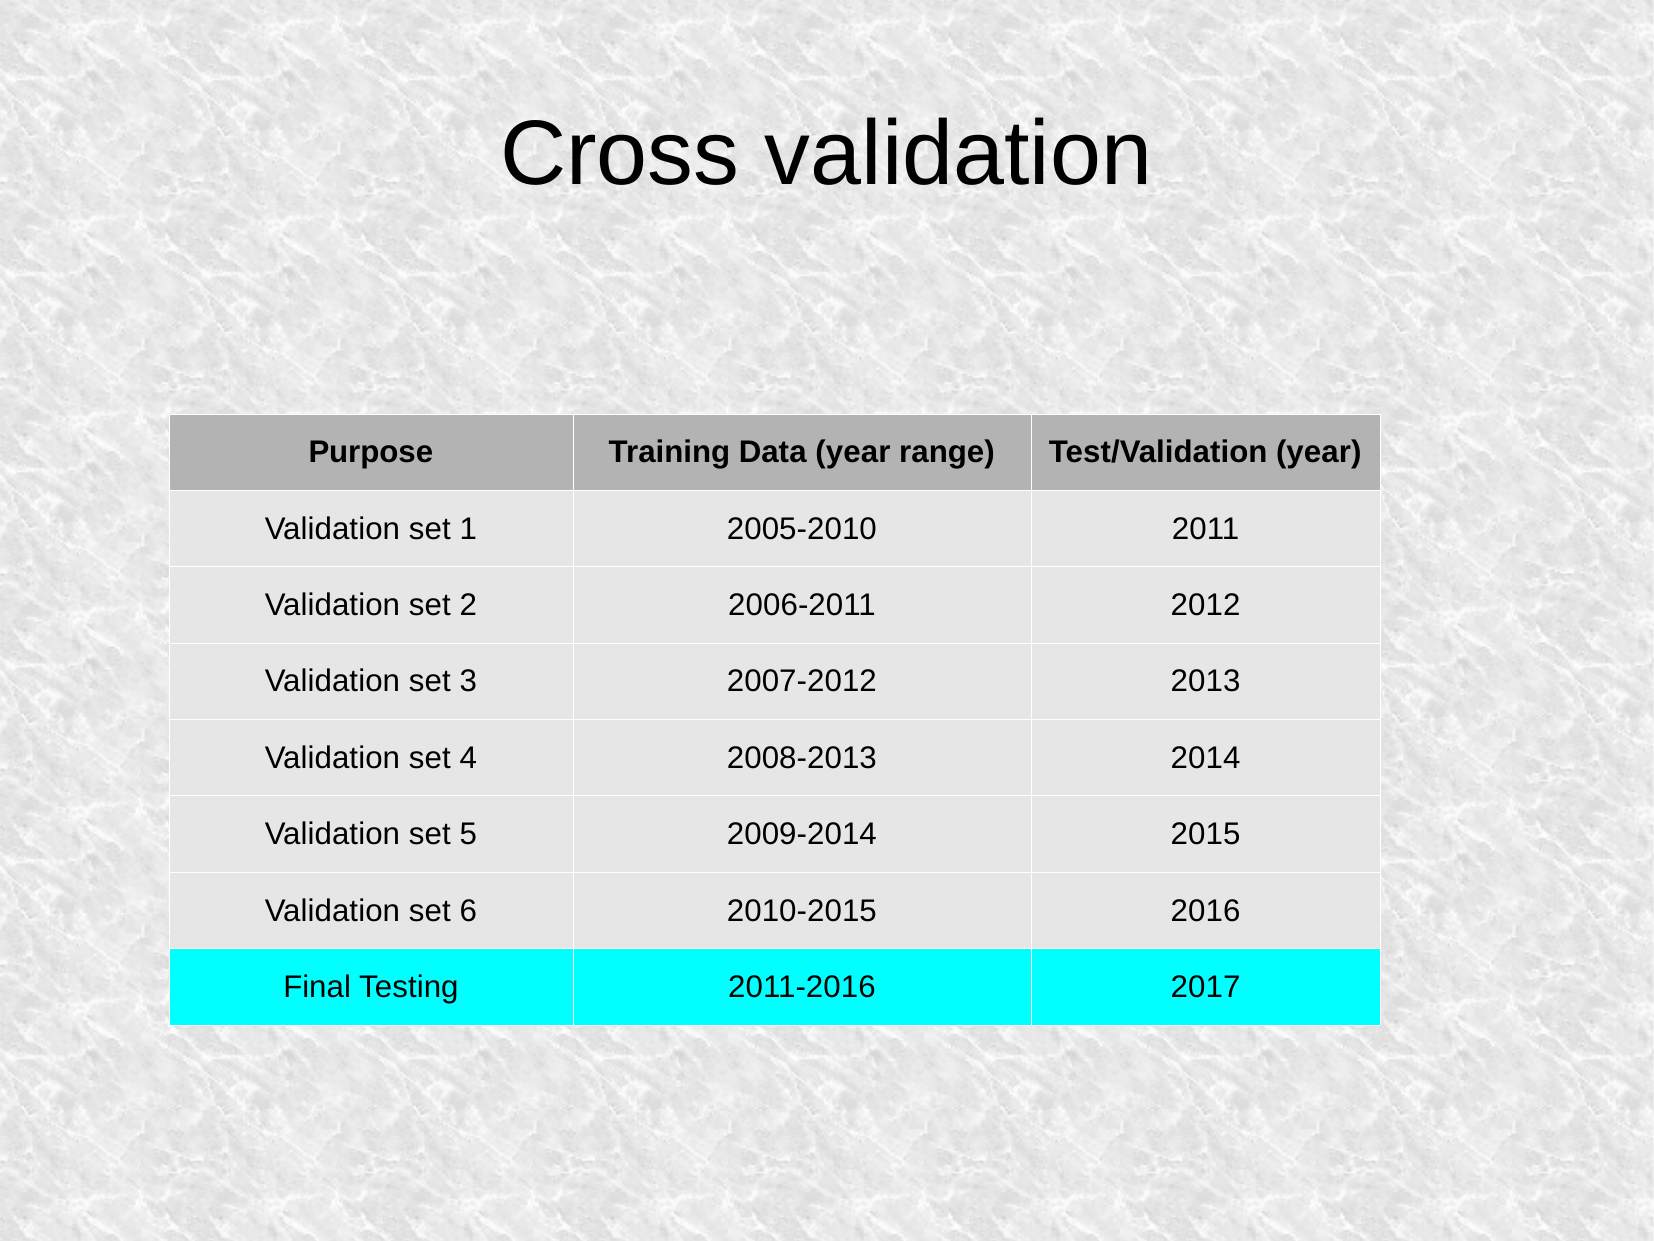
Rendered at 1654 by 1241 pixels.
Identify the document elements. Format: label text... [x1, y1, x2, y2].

table_cell 2011-2016 [574, 949, 1031, 1025]
table_cell Final Testing [170, 949, 573, 1025]
table_cell Validation set 6 [170, 873, 573, 948]
table_cell 2014 [1032, 720, 1380, 795]
table_header Test/Validation (year) [1032, 415, 1380, 490]
table_cell 2006-2011 [574, 567, 1031, 643]
table_cell 2010-2015 [574, 873, 1031, 948]
table_cell 2017 [1032, 949, 1380, 1025]
title Cross validation [82, 49, 1571, 257]
table_cell 2016 [1032, 873, 1380, 948]
table_cell 2005-2010 [574, 491, 1031, 566]
table_header Purpose [170, 415, 573, 490]
table_cell Validation set 1 [170, 491, 573, 566]
table_cell 2013 [1032, 644, 1380, 719]
table_cell Validation set 4 [170, 720, 573, 795]
table_cell 2009-2014 [574, 796, 1031, 872]
picture [0, 0, 1654, 1241]
table_cell 2015 [1032, 796, 1380, 872]
table_cell 2007-2012 [574, 644, 1031, 719]
table_cell 2008-2013 [574, 720, 1031, 795]
table_cell 2012 [1032, 567, 1380, 643]
table_cell Validation set 3 [170, 644, 573, 719]
table_cell 2011 [1032, 491, 1380, 566]
table_header Training Data (year range) [574, 415, 1031, 490]
table_cell Validation set 2 [170, 567, 573, 643]
table_cell Validation set 5 [170, 796, 573, 872]
